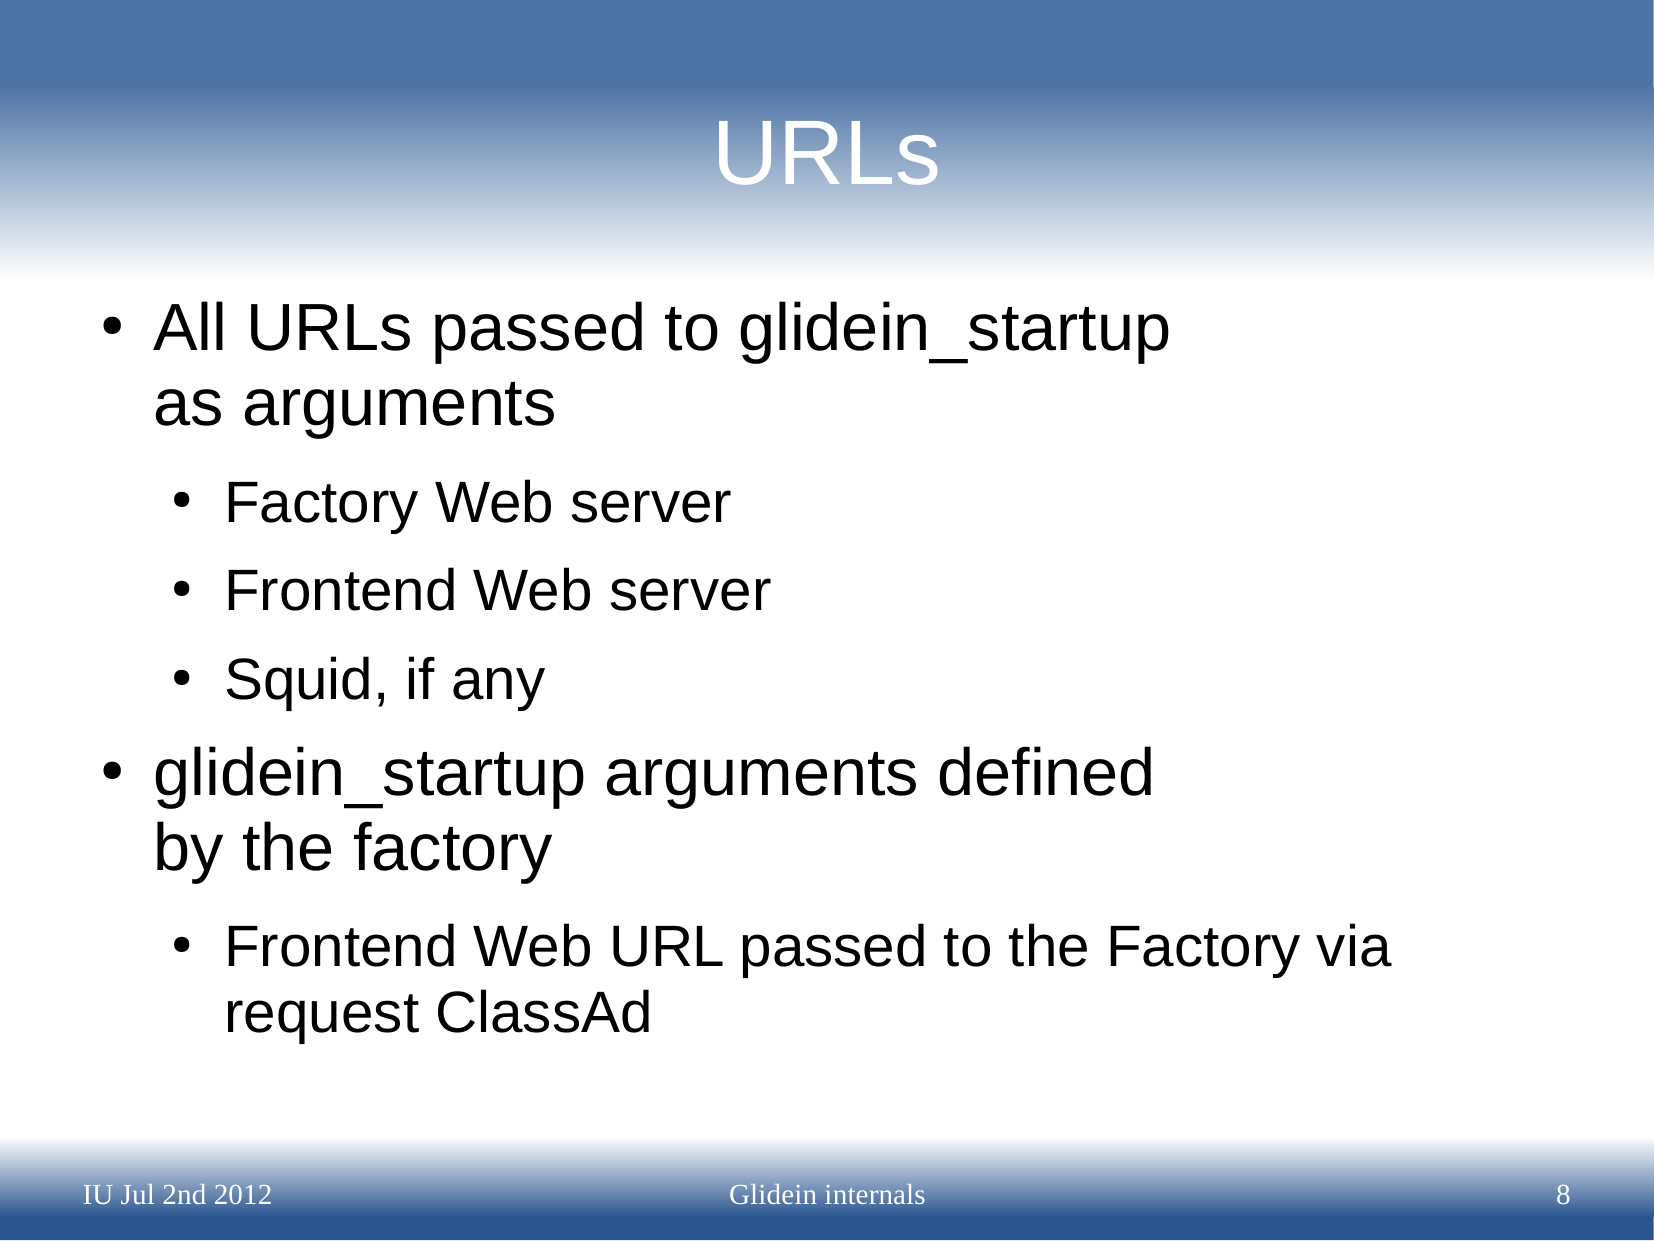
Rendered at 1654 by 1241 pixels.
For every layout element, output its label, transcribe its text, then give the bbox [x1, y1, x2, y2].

title URLs [82, 56, 1571, 250]
list All URLs passed to glidein_startup as arguments Factory Web server Frontend Web server Squid, if any glidein_startup arguments defined by the factory Frontend Web URL passed to the Factory via request ClassAd [82, 290, 1571, 1109]
